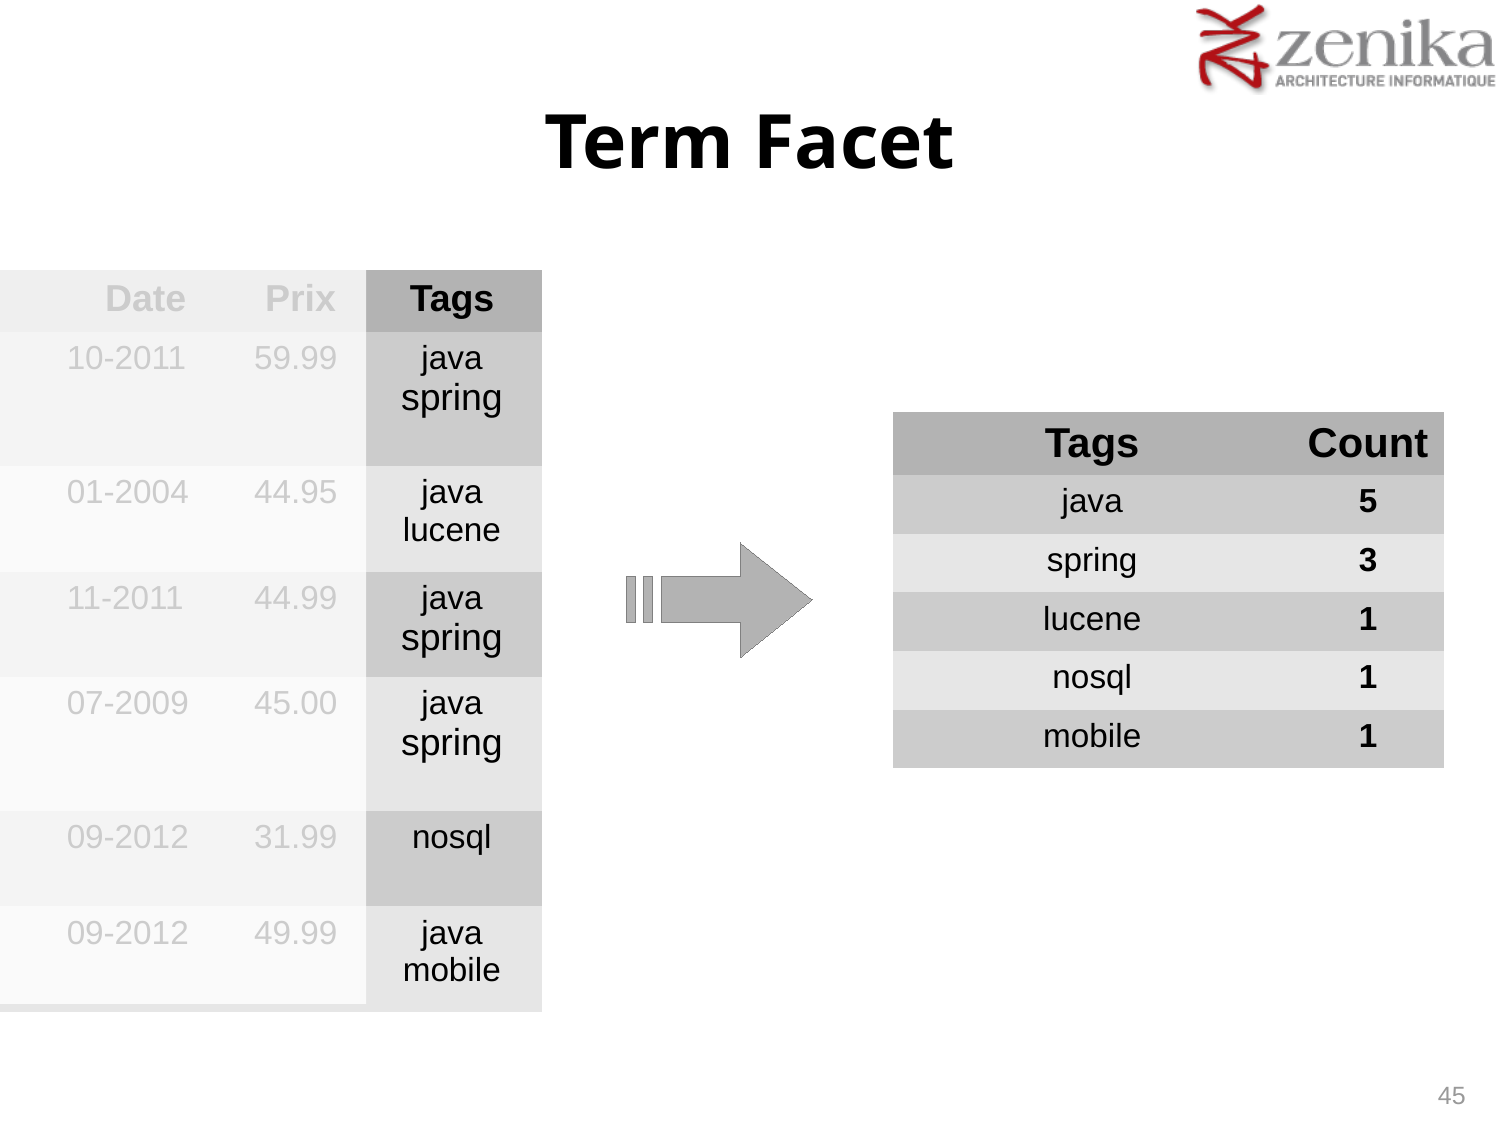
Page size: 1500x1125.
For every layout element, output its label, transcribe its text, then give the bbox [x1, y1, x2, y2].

table_cell java spring [367, 572, 542, 677]
table_cell 1 [1292, 592, 1444, 651]
table_cell nosql [367, 811, 542, 906]
table_header Tags [367, 270, 542, 332]
table_cell lucene [893, 592, 1292, 651]
table_cell java spring [367, 332, 542, 466]
table_header Tags [893, 412, 1292, 475]
table_header Count [1292, 412, 1444, 475]
table_cell java [893, 475, 1292, 534]
table_cell java mobile [362, 906, 542, 1012]
table_cell 5 [1292, 475, 1444, 534]
text_box [626, 576, 636, 623]
table_cell 49.99 [239, 1004, 362, 1012]
text_box [643, 576, 653, 623]
table_cell spring [893, 534, 1292, 592]
table_cell java lucene [367, 466, 542, 572]
table_cell 09-2012 [52, 1004, 239, 1012]
table_cell 3 [1292, 534, 1444, 592]
text_box Term Facet [75, 29, 1425, 248]
table_cell 1 [1292, 651, 1444, 710]
table_cell mobile [893, 710, 1292, 768]
picture [1190, 0, 1500, 95]
table_cell Zigurd Mednieks [0, 1004, 52, 1012]
text_box [0, 269, 367, 1004]
table_cell 1 [1292, 710, 1444, 768]
table_cell java spring [367, 677, 542, 811]
text_box [661, 542, 813, 658]
table_cell nosql [893, 651, 1292, 710]
